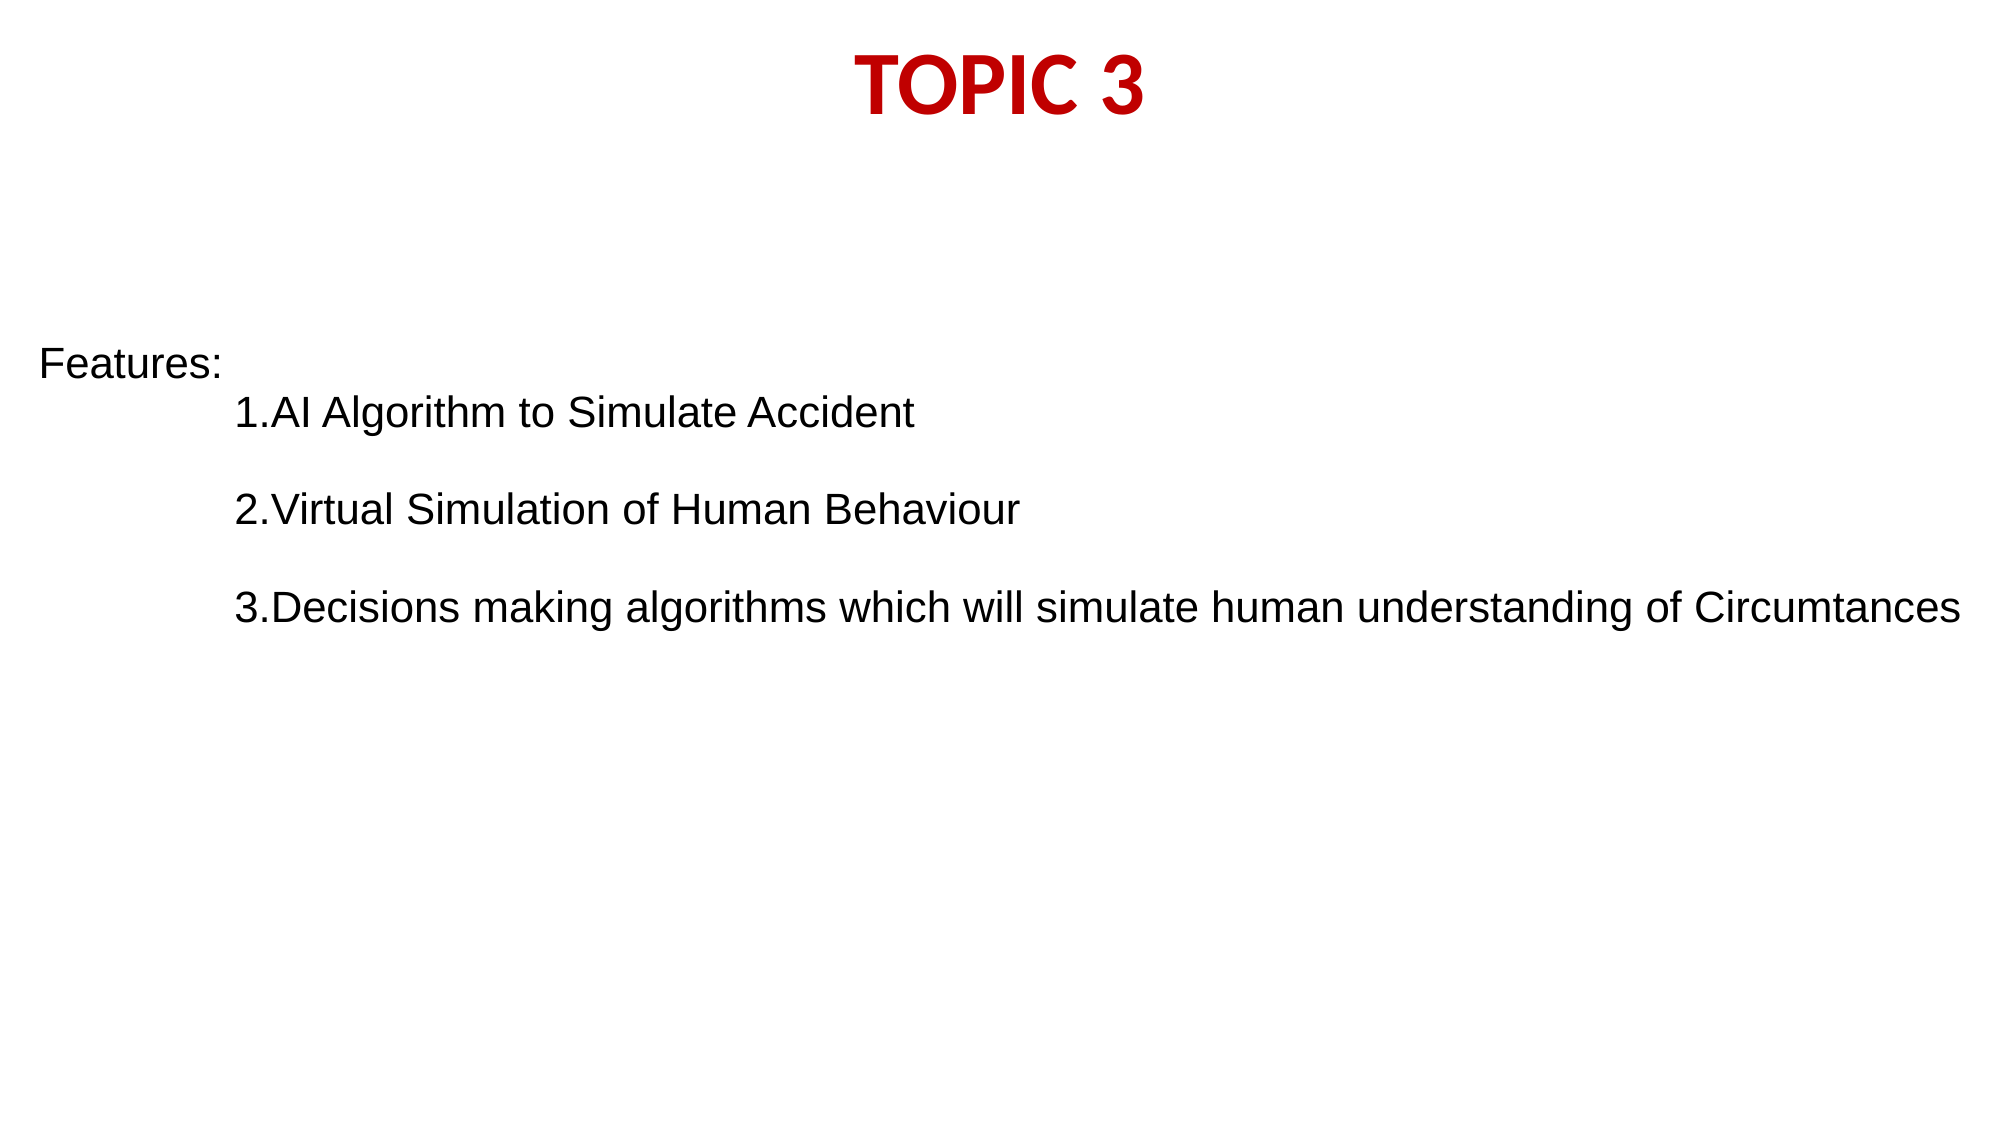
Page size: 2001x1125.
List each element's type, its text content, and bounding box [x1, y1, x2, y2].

text_box Features: 1.AI Algorithm to Simulate Accident 2.Virtual Simulation of Human Behaviour 3.Decisions making algorithms which will simulate human understanding of Circumtances [23, 331, 1979, 640]
title TOPIC 3 [137, 28, 1863, 143]
